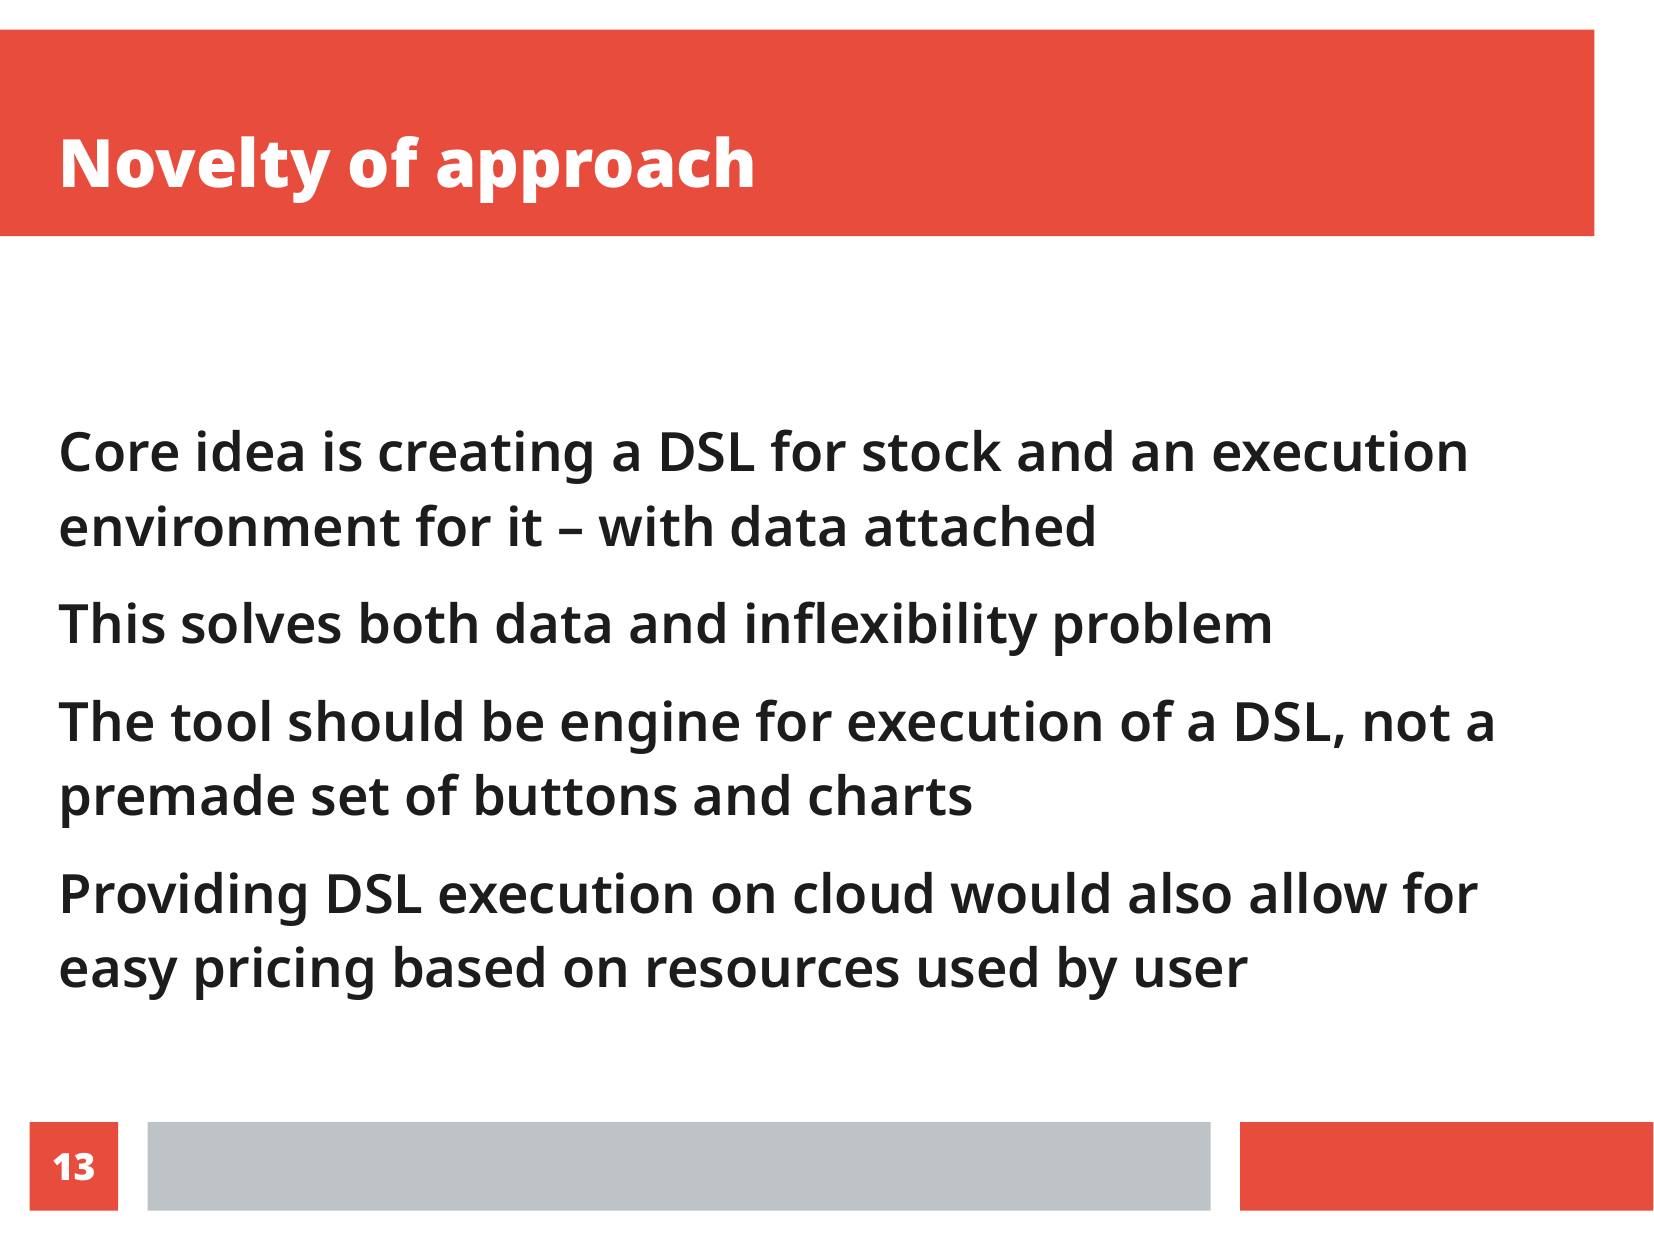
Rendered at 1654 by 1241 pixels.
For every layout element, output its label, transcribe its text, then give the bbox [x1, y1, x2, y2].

list Core idea is creating a DSL for stock and an execution environment for it – with data attached This solves both data and inflexibility problem The tool should be engine for execution of a DSL, not a premade set of buttons and charts Providing DSL execution on cloud would also allow for easy pricing based on resources used by user [59, 324, 1565, 1093]
title Novelty of approach [59, 59, 1595, 207]
